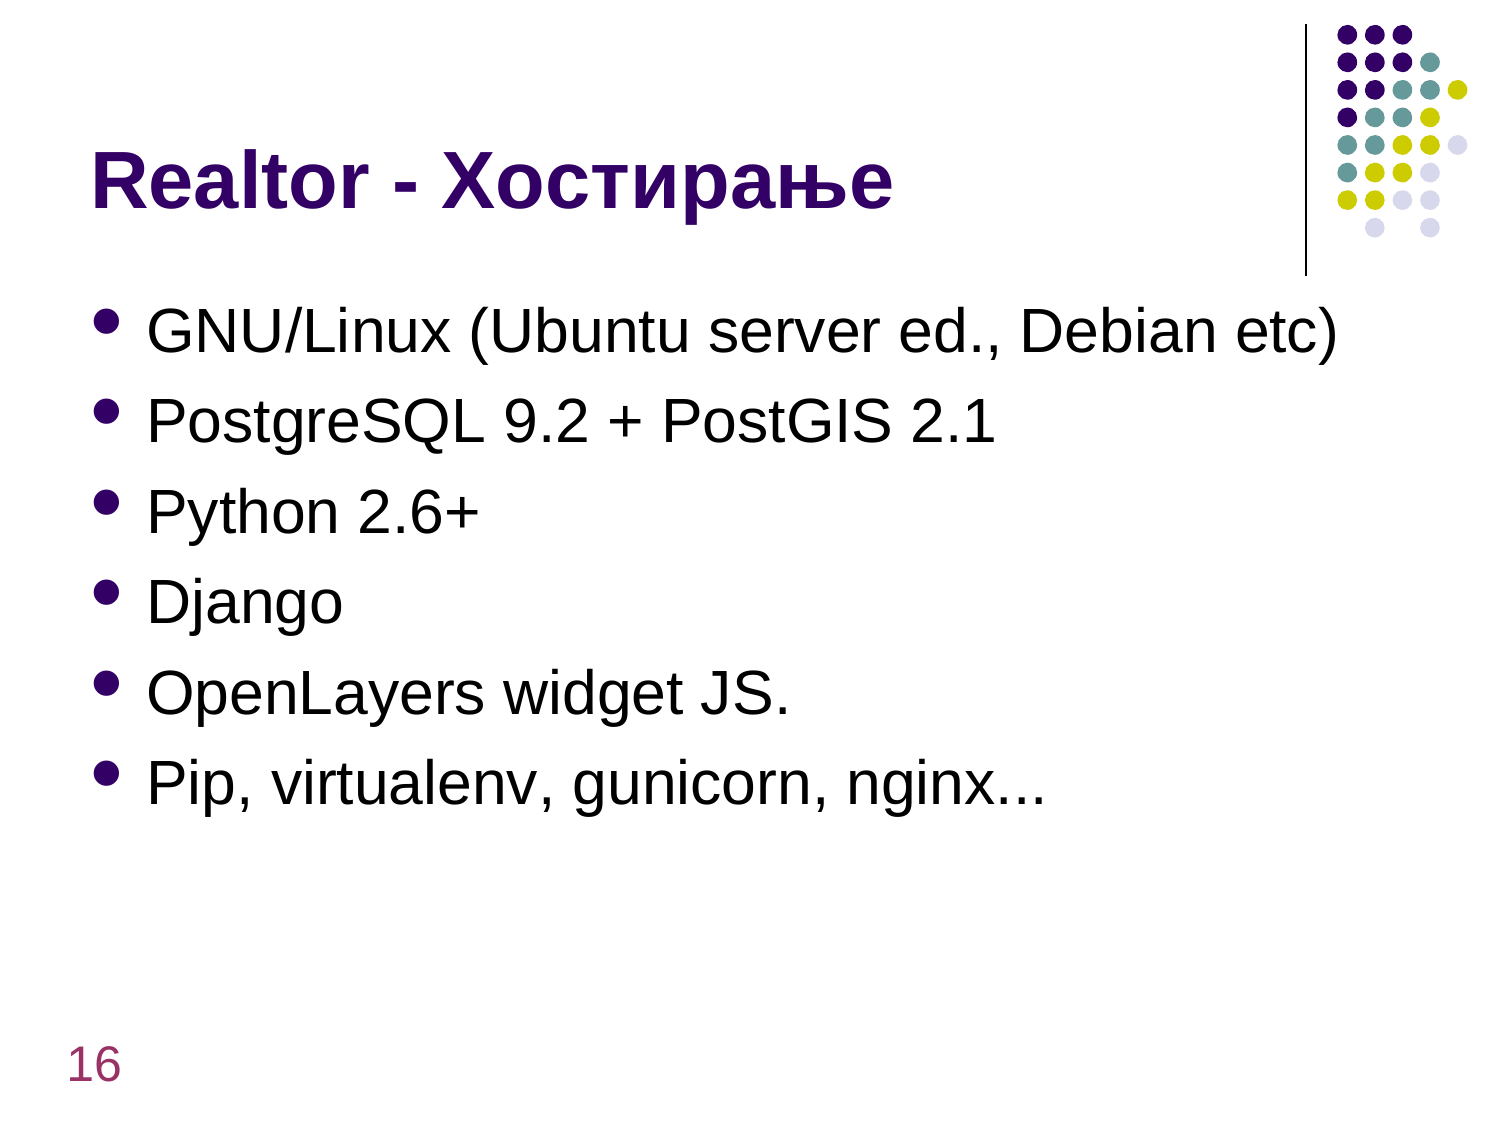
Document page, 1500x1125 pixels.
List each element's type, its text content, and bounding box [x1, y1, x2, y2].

title Realtor - Хостирање [74, 20, 1313, 233]
list GNU/Linux (Ubuntu server ed., Debian etc) PostgreSQL 9.2 + PostGIS 2.1 Python 2.6+ Django OpenLayers widget JS. Pip, virtualenv, gunicorn, nginx... [75, 282, 1426, 1006]
